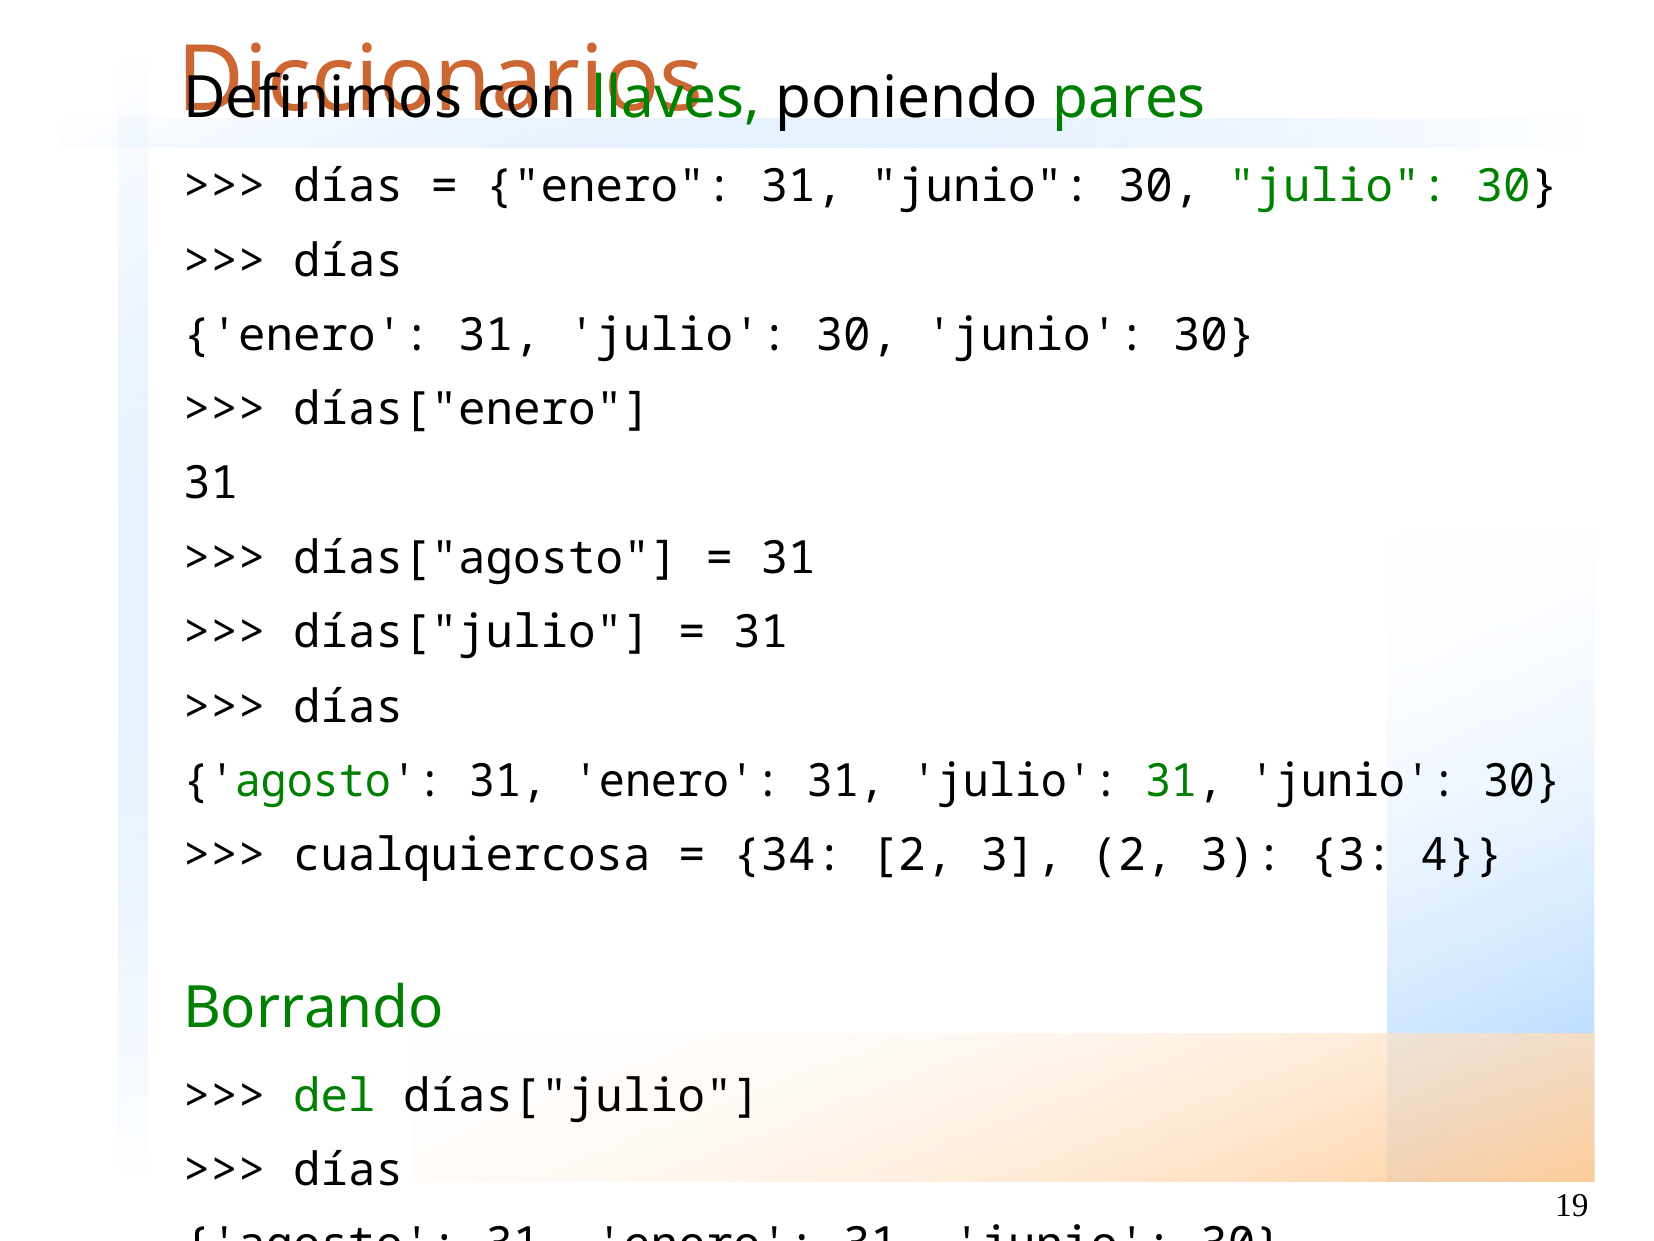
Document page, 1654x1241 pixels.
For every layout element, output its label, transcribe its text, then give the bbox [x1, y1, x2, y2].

title Diccionarios [177, 0, 1595, 147]
text_box Definimos con llaves, poniendo pares >>> días = {"enero": 31, "junio": 30, "julio": 30} >>> días {'enero': 31, 'julio': 30, 'junio': 30} >>> días["enero"] 31 >>> días["agosto"] = 31 >>> días["julio"] = 31 >>> días {'agosto': 31, 'enero': 31, 'julio': 31, 'junio': 30} >>> cualquiercosa = {34: [2, 3], (2, 3): {3: 4}} Borrando >>> del días["julio"] >>> días {'agosto': 31, 'enero': 31, 'junio': 30} [147, 147, 1595, 1182]
